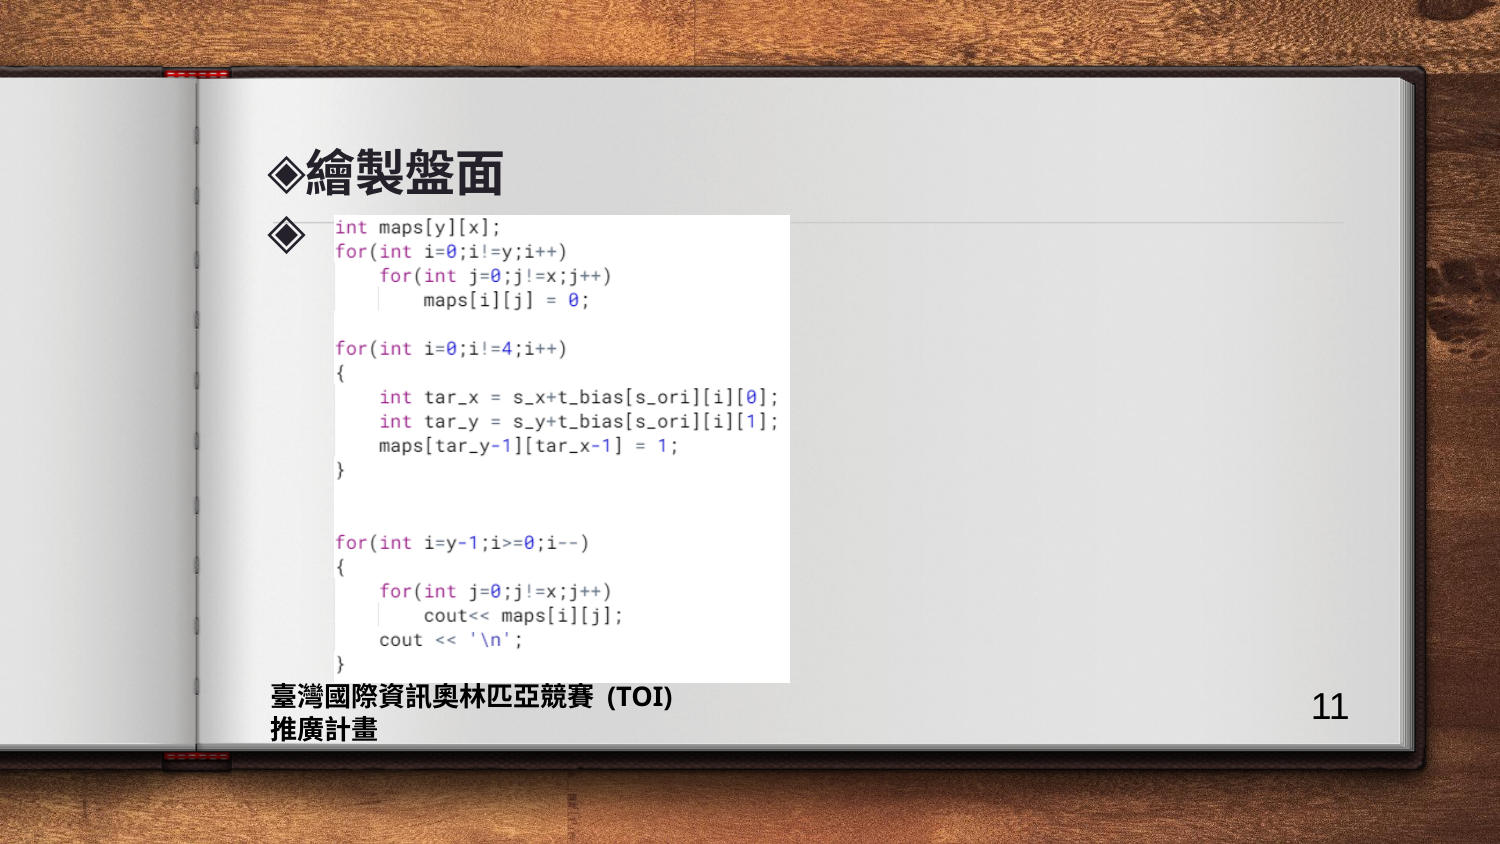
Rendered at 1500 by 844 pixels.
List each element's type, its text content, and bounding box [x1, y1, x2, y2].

text_box <number> [1295, 672, 1386, 737]
text_box 繪製盤面 [252, 126, 746, 216]
picture [0, 0, 1500, 844]
